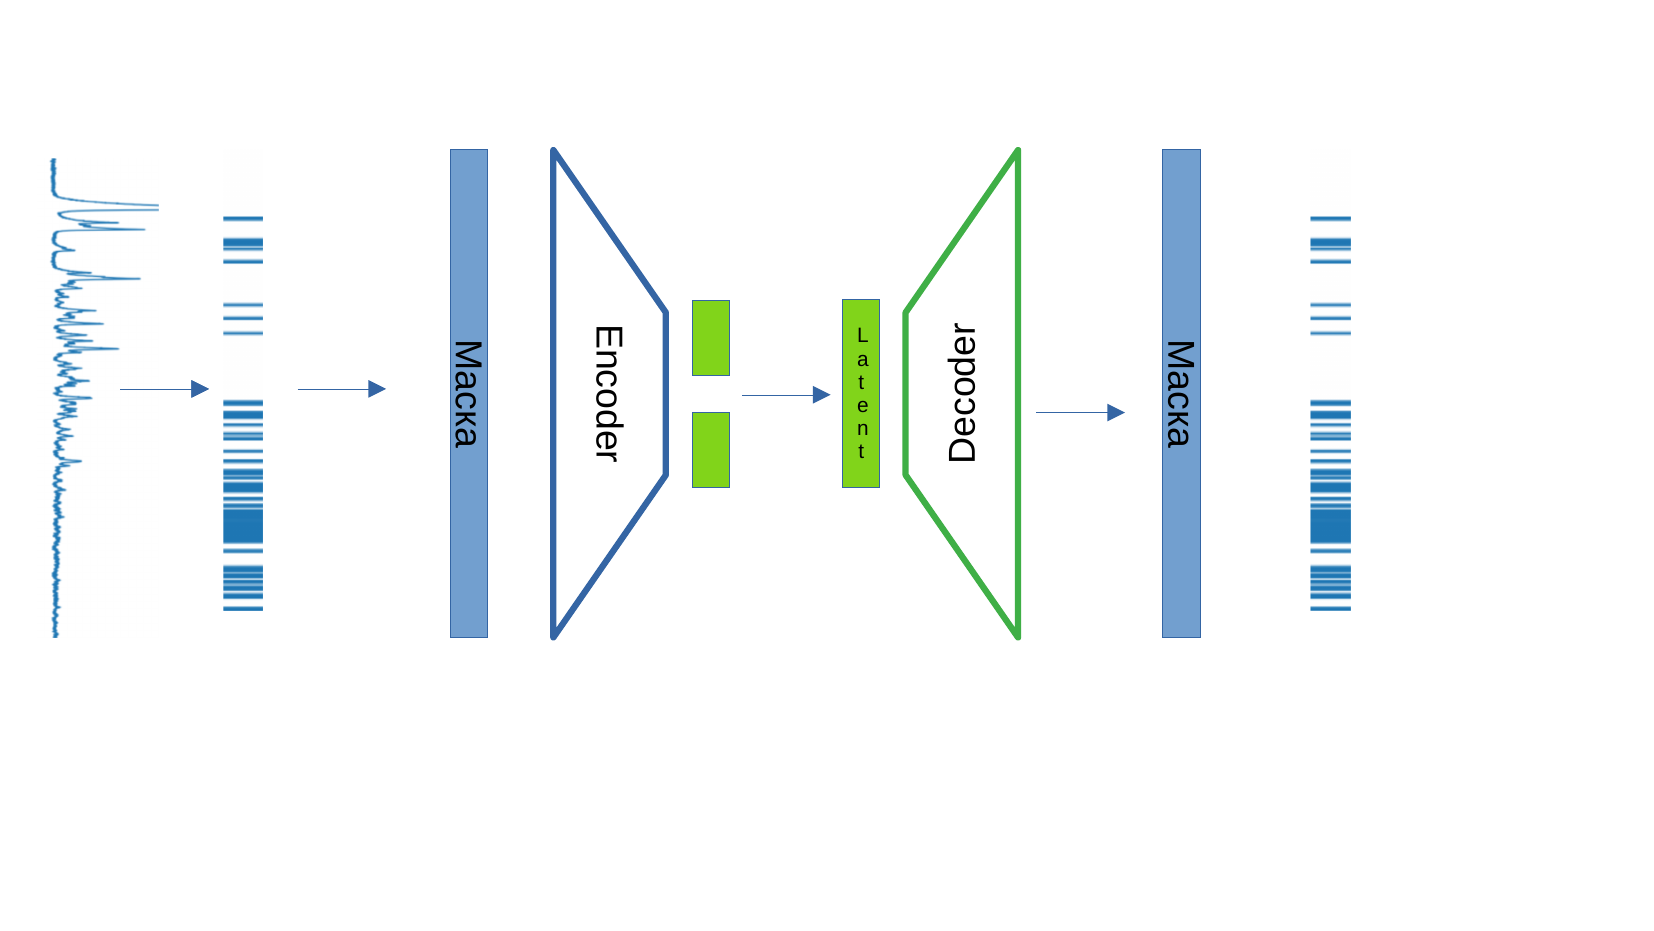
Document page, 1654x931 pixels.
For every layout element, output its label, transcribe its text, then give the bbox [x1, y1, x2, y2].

picture [223, 150, 263, 611]
text_box Маска [1162, 149, 1201, 638]
text_box [692, 412, 730, 488]
text_box Latent [842, 299, 880, 488]
text_box [692, 300, 730, 376]
picture [37, 158, 159, 638]
picture [1310, 150, 1351, 611]
text_box Маска [450, 149, 488, 638]
